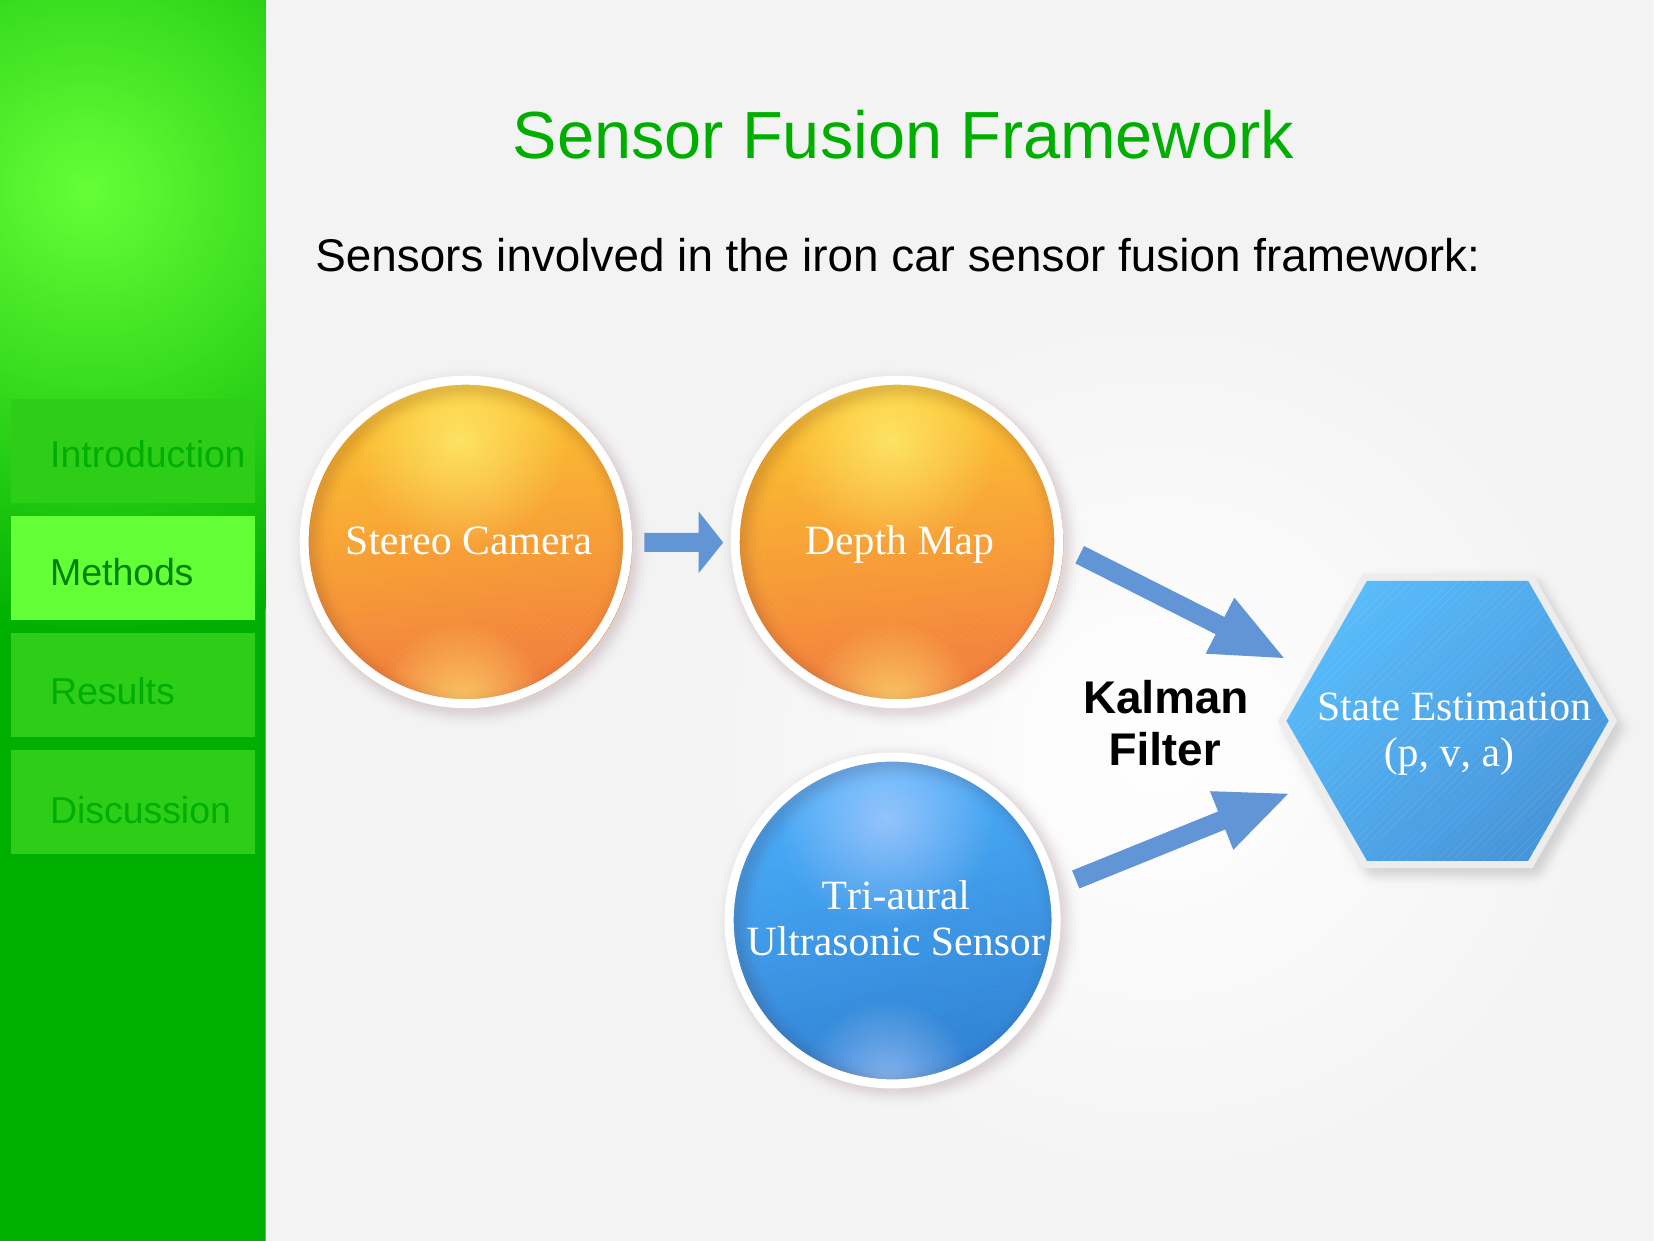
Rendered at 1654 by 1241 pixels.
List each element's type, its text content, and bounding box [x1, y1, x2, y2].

text_box Introduction [35, 425, 279, 483]
text_box Results [35, 663, 265, 720]
text_box Methods [35, 544, 252, 602]
title Sensor Fusion Framework [159, 31, 1648, 239]
text_box Sensors involved in the iron car sensor fusion framework: [302, 200, 1486, 310]
text_box Discussion [35, 781, 292, 839]
text_box Kalman Filter [1070, 659, 1271, 788]
picture [279, 345, 1651, 1116]
